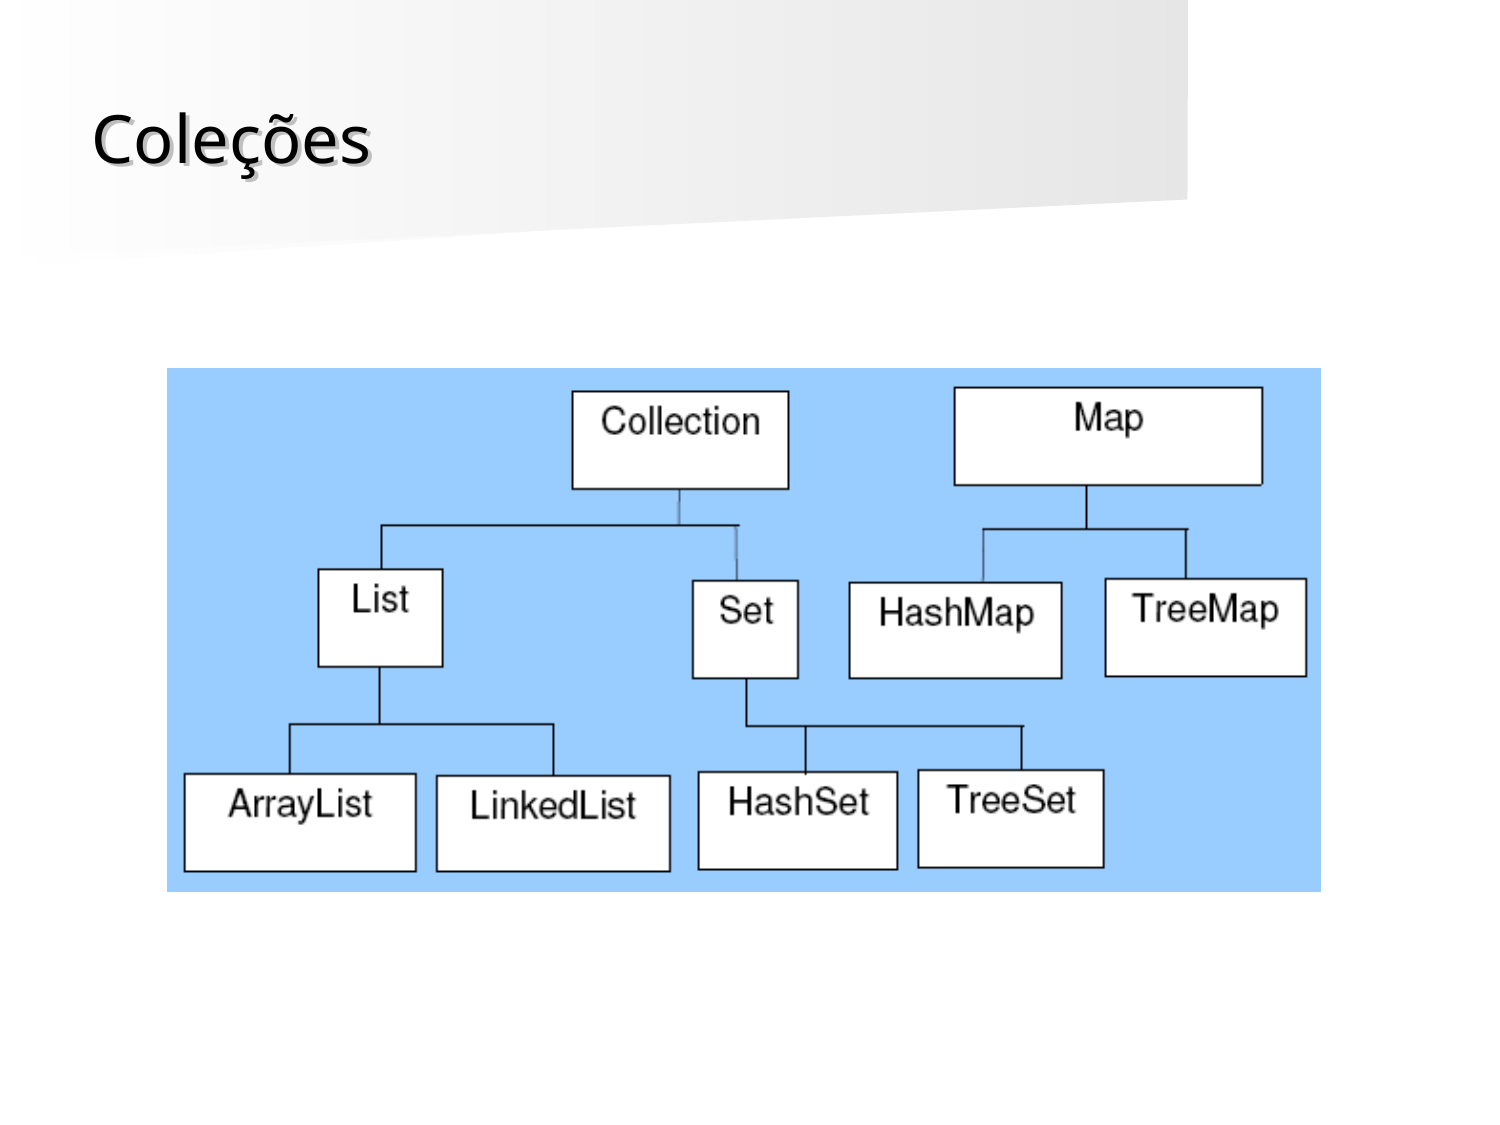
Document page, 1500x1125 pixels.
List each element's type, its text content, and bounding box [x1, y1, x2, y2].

title Coleções [76, 42, 1427, 231]
picture [167, 368, 1321, 892]
